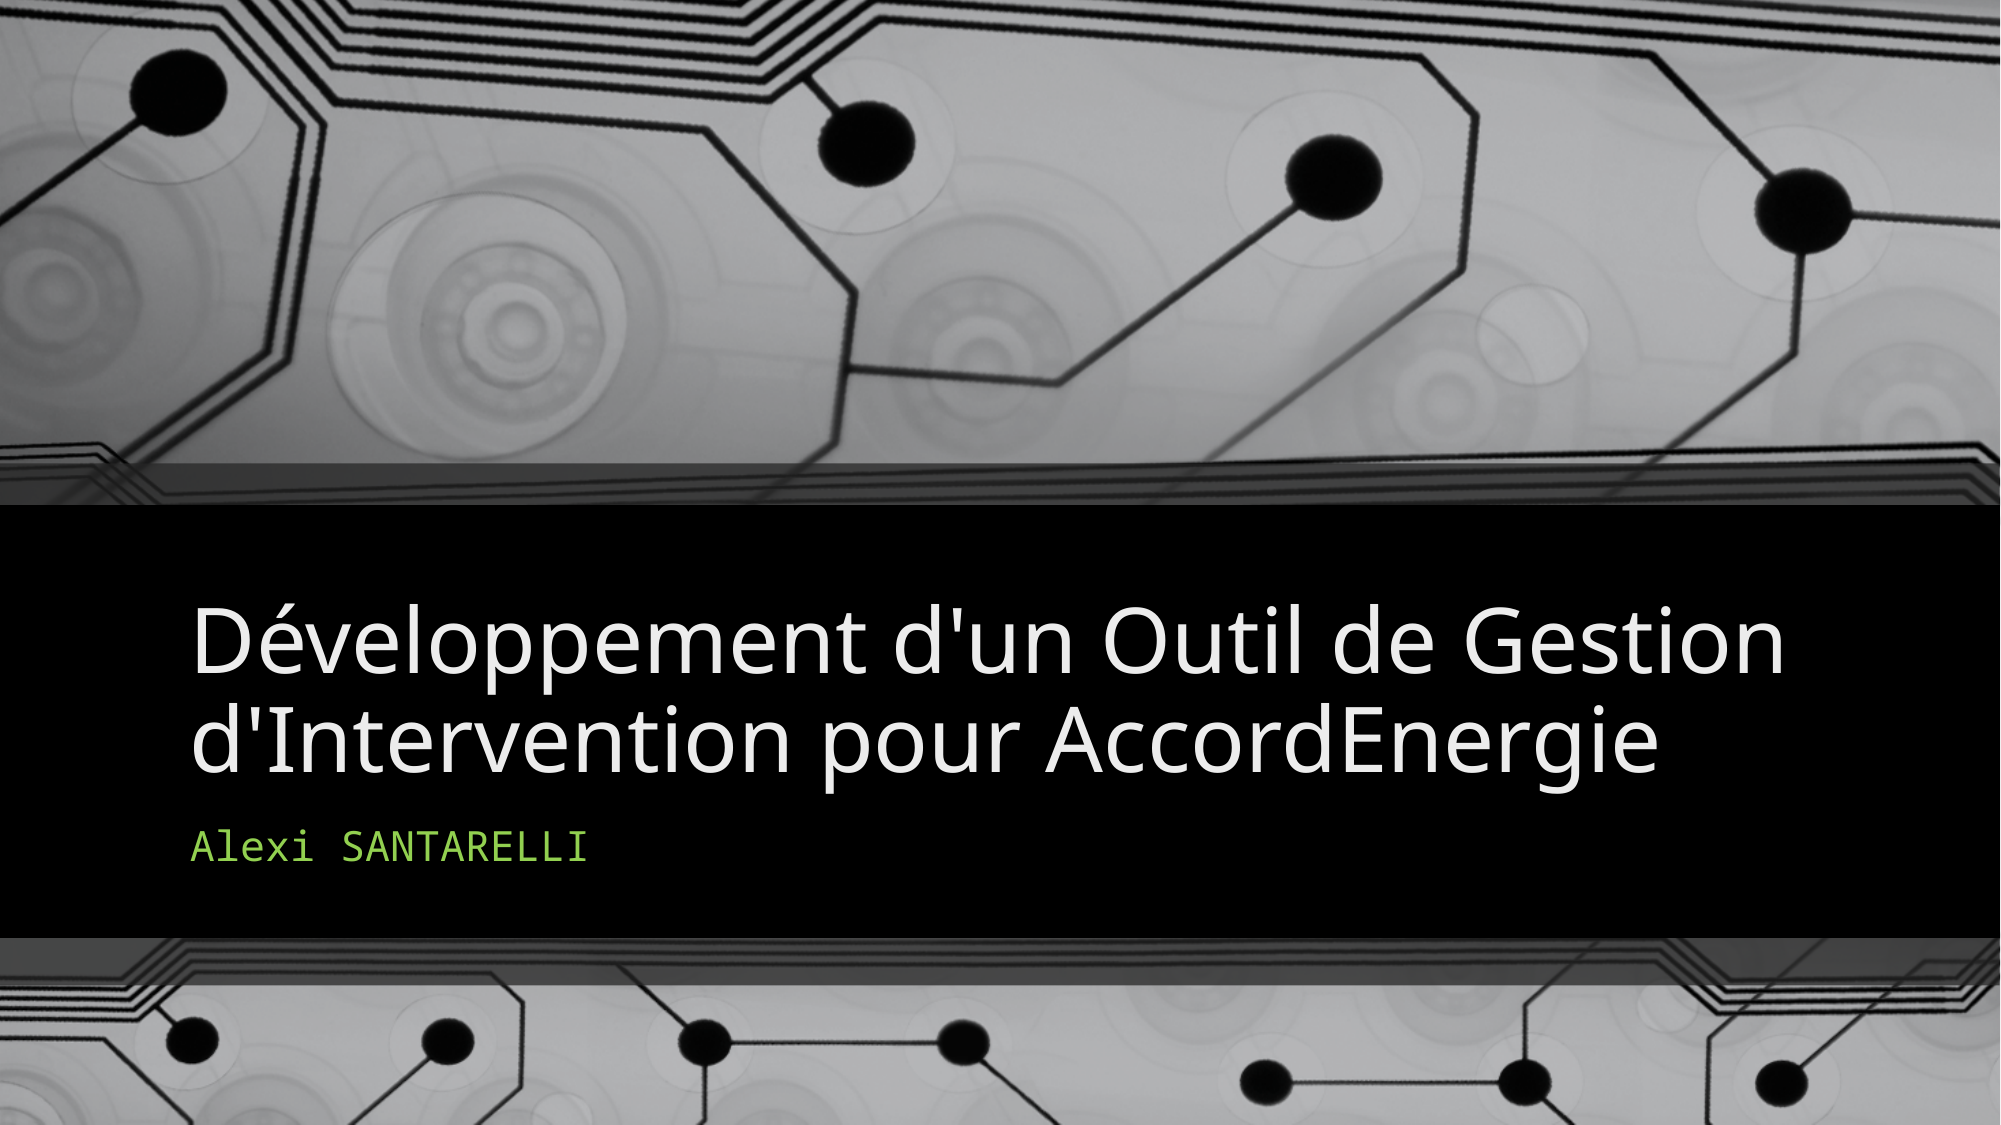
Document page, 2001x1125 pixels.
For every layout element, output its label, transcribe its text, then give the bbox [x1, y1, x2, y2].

subtitle Alexi SANTARELLI [174, 812, 1825, 925]
title Développement d'un Outil de Gestion d'Intervention pour AccordEnergie [174, 519, 1825, 801]
